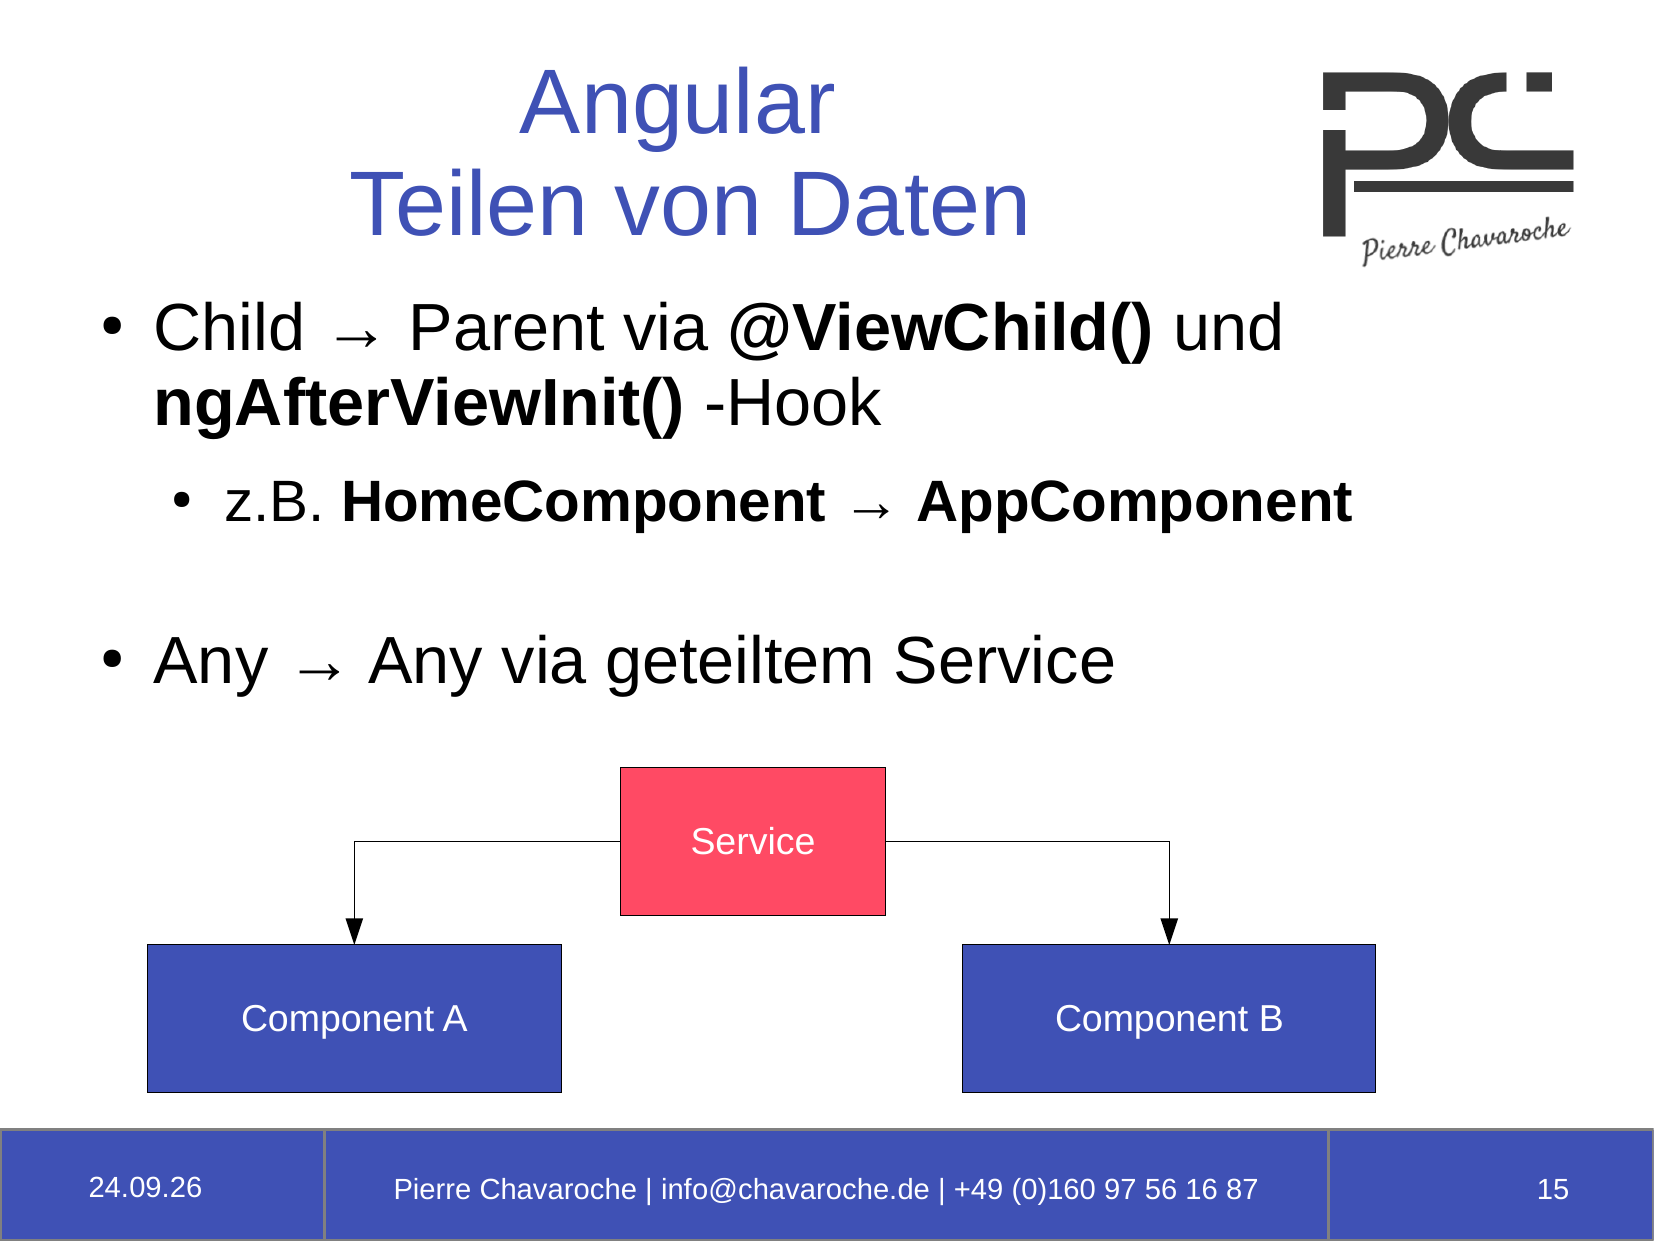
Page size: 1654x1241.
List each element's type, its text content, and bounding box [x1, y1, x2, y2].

text_box Component A [147, 944, 562, 1093]
list Child → Parent via @ViewChild() und ngAfterViewInit() -Hook z.B. HomeComponent → AppComponent Any → Any via geteiltem Service [82, 290, 1571, 1109]
picture [1307, 29, 1589, 311]
text_box Component B [962, 944, 1376, 1093]
text_box Service [620, 767, 886, 916]
title Angular Teilen von Daten [82, 49, 1300, 257]
